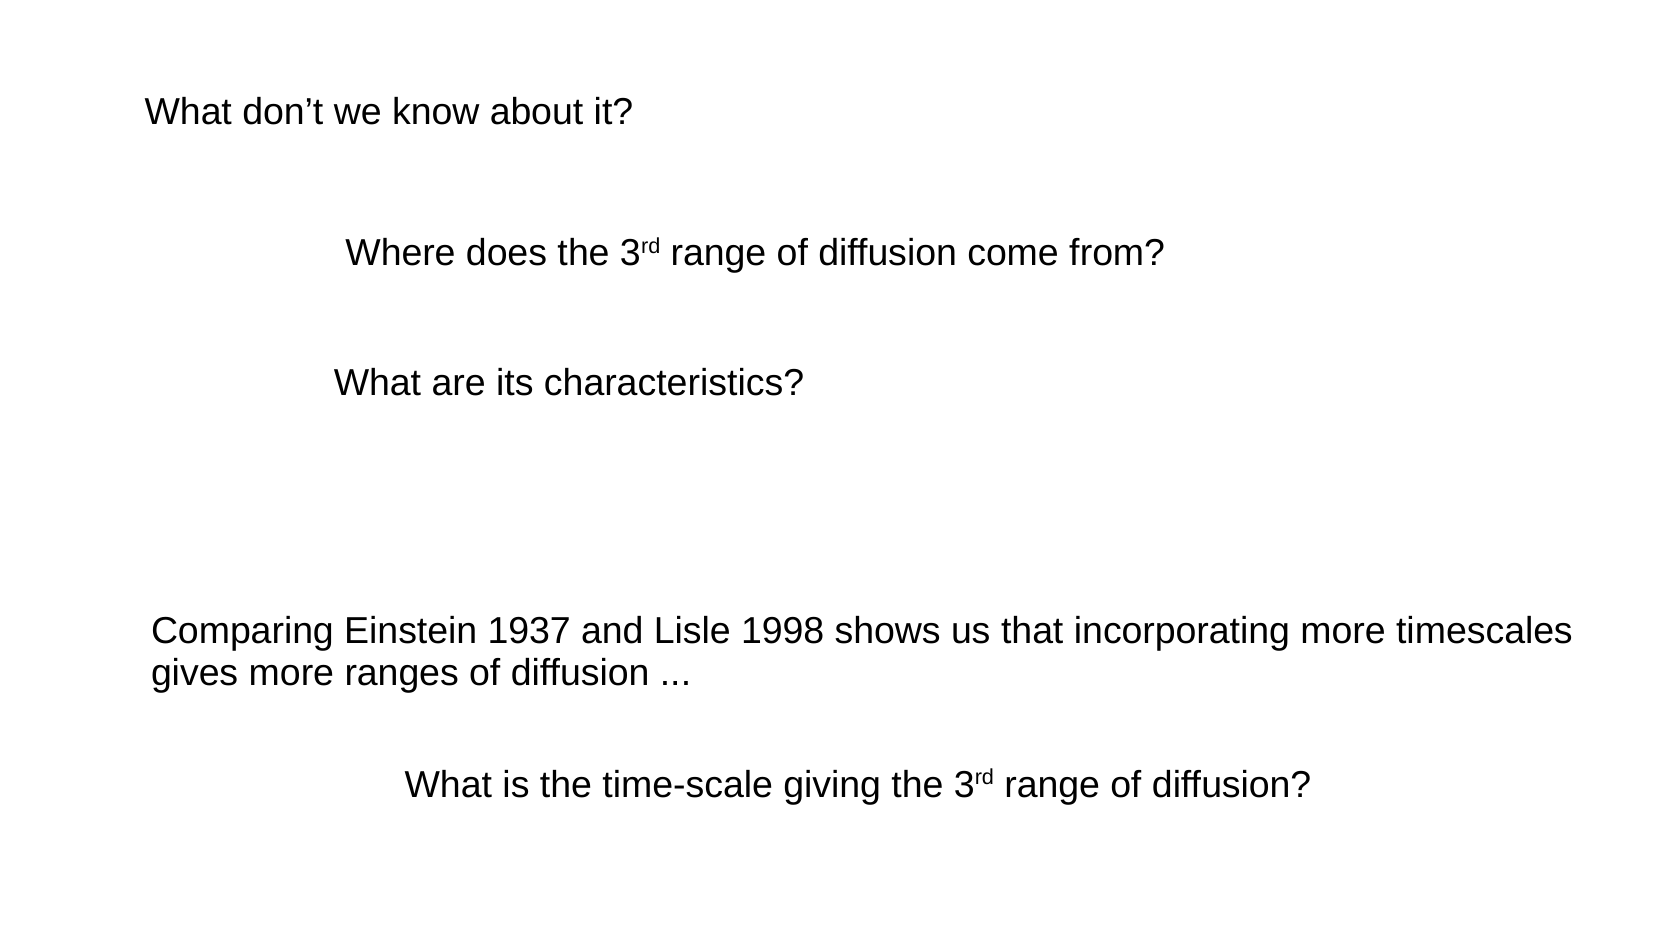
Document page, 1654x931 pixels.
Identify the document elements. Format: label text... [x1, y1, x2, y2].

text_box Where does the 3rd range of diffusion come from? [330, 224, 1181, 283]
text_box What are its characteristics? [318, 354, 820, 412]
text_box What is the time-scale giving the 3rd range of diffusion? [389, 755, 1337, 815]
text_box What don’t we know about it? [129, 82, 660, 140]
text_box Comparing Einstein 1937 and Lisle 1998 shows us that incorporating more timescales gives more ranges of diffusion ... [136, 602, 1599, 702]
